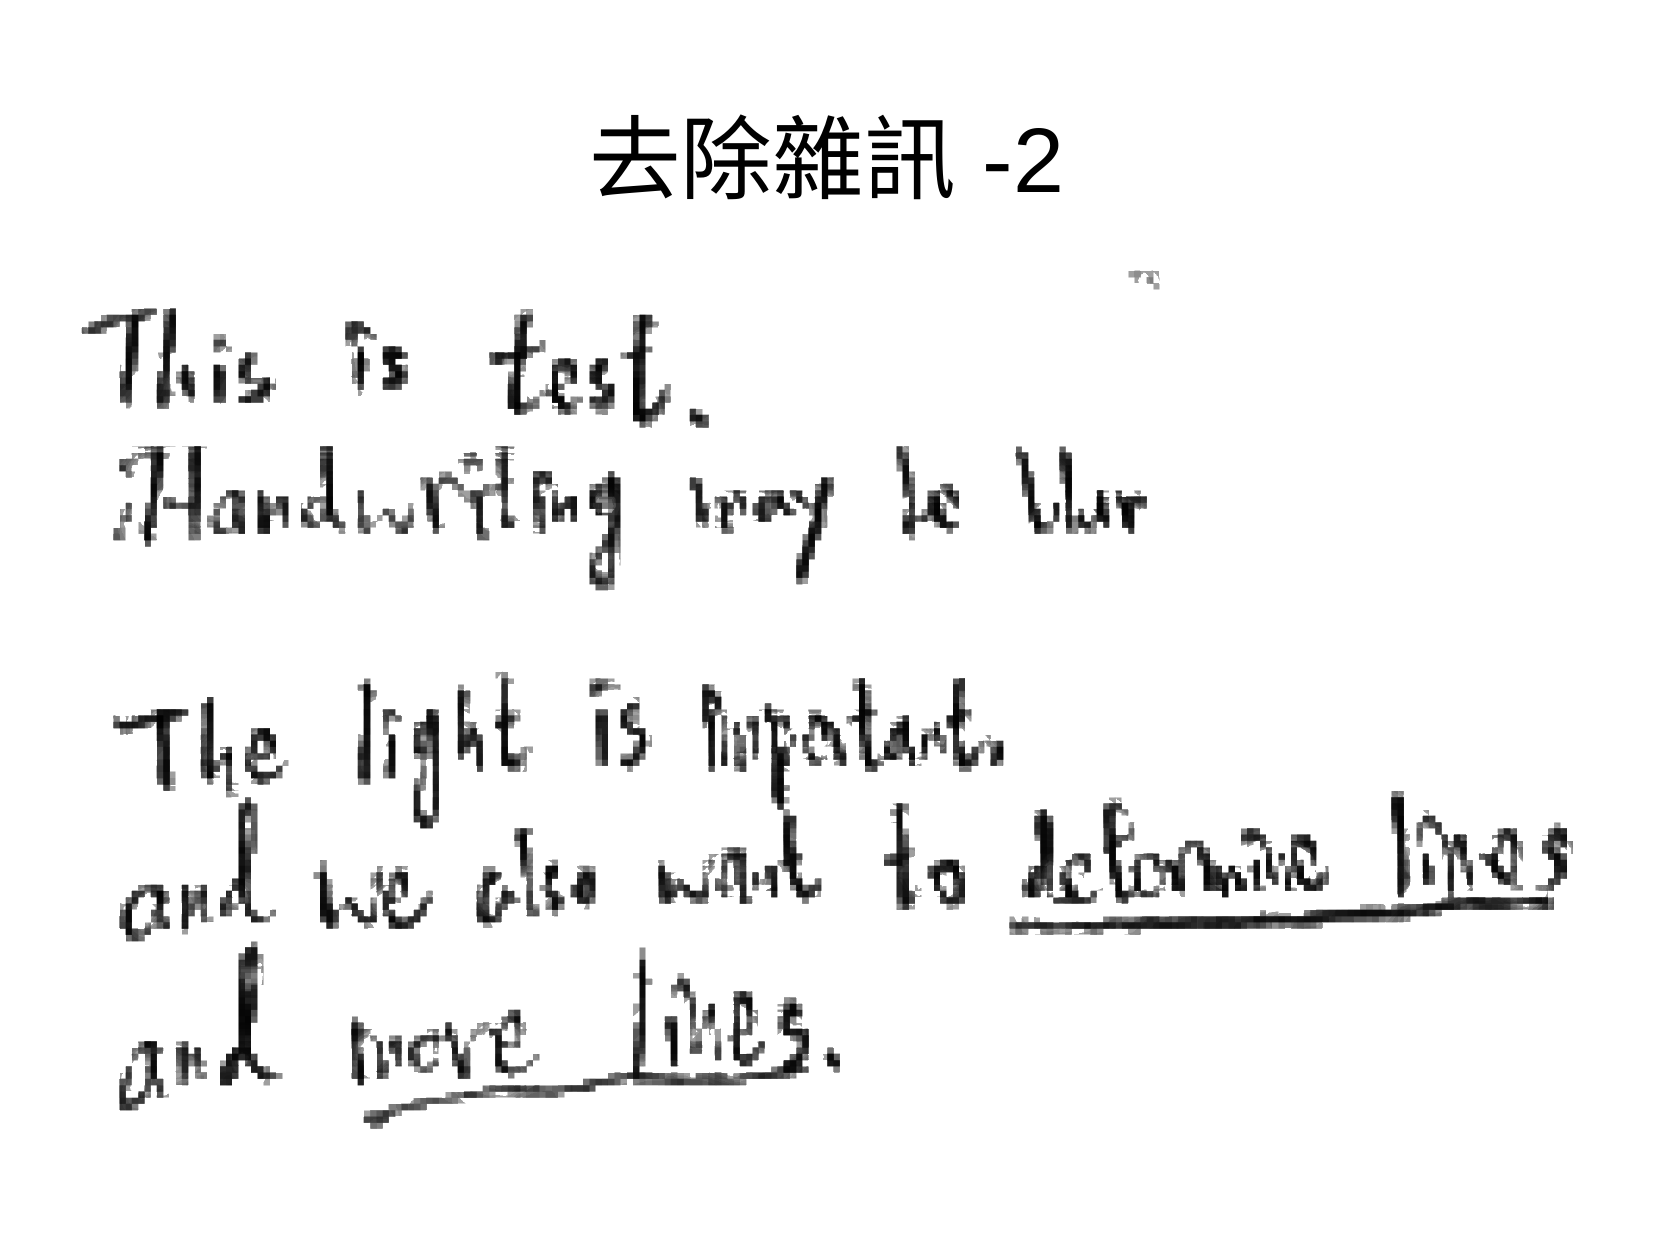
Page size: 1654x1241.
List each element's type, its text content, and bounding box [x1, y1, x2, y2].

picture [0, 239, 1654, 1191]
title 去除雜訊-2 [82, 49, 1571, 239]
